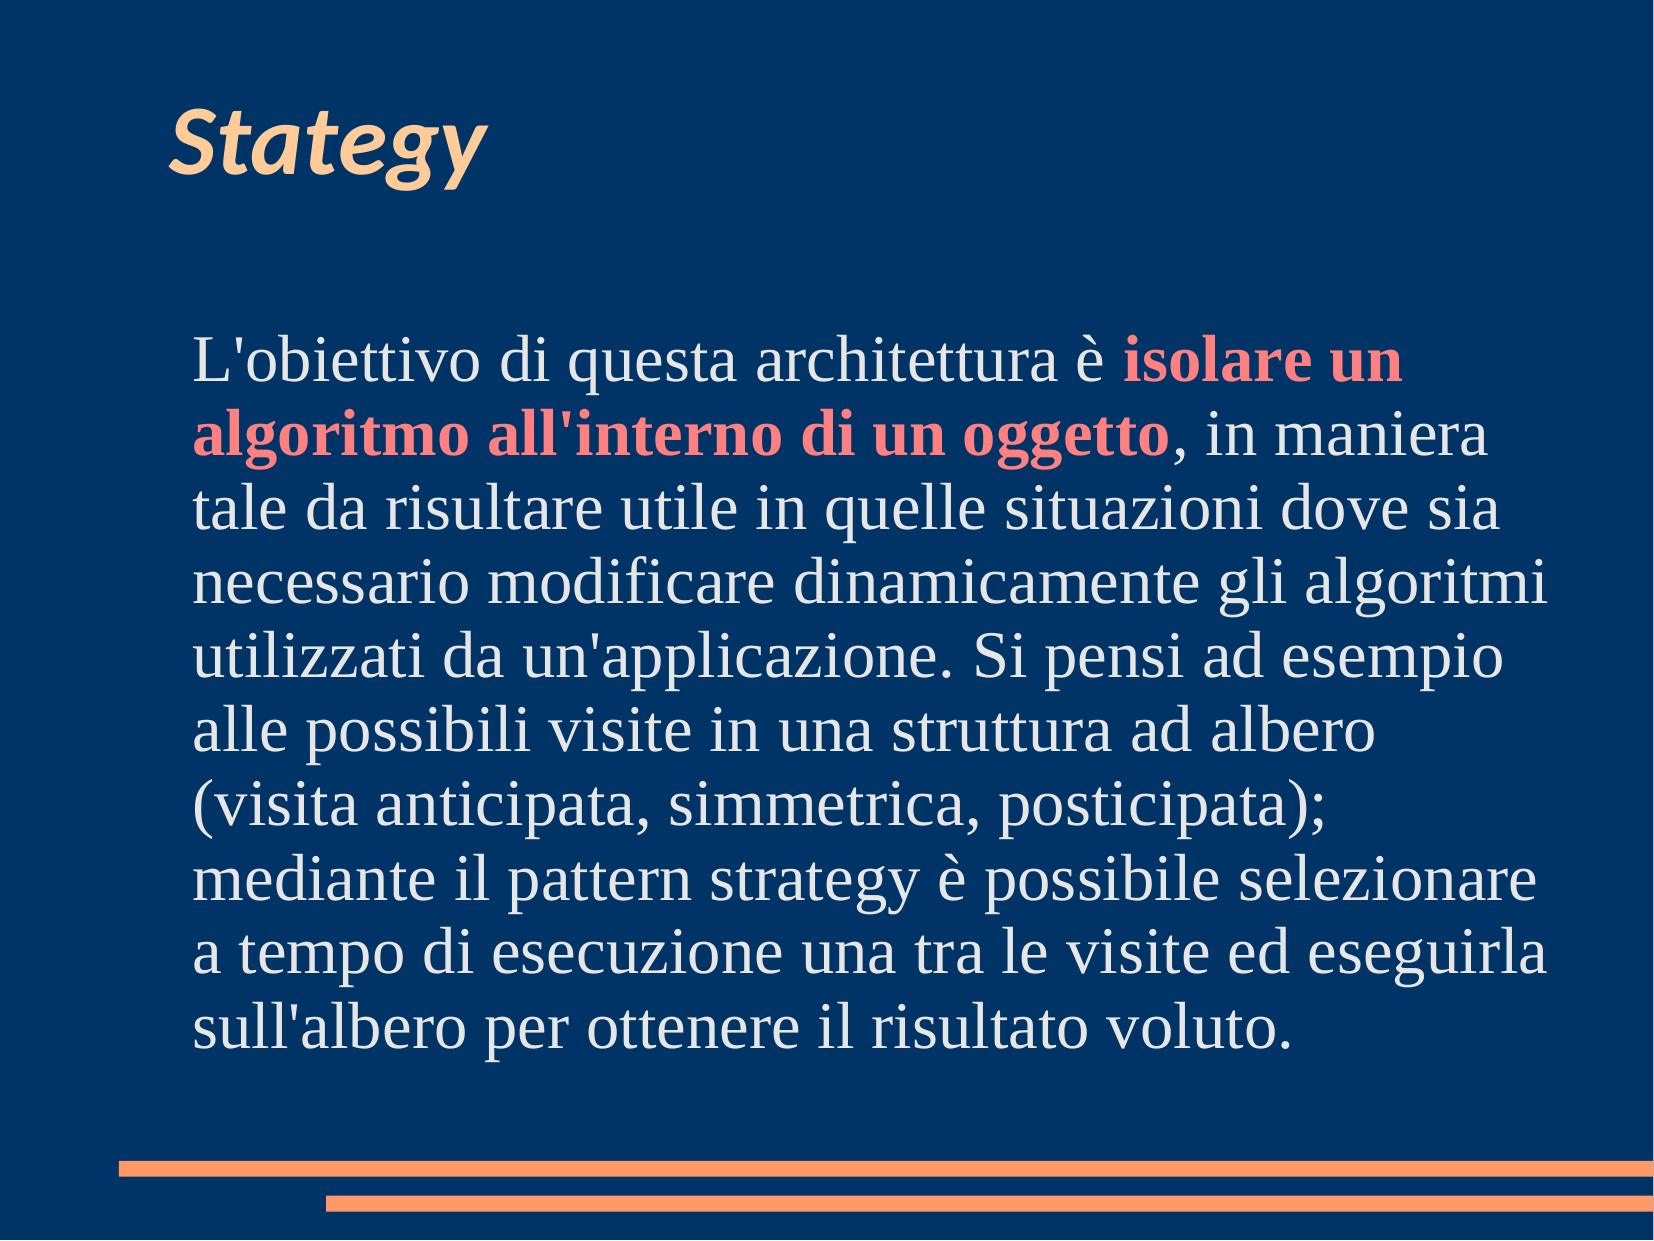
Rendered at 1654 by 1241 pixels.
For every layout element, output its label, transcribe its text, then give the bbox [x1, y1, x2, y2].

title Stategy [121, 46, 1534, 254]
list L'obiettivo di questa architettura è isolare un algoritmo all'interno di un oggetto, in maniera tale da risultare utile in quelle situazioni dove sia necessario modificare dinamicamente gli algoritmi utilizzati da un'applicazione. Si pensi ad esempio alle possibili visite in una struttura ad albero (visita anticipata, simmetrica, posticipata); mediante il pattern strategy è possibile selezionare a tempo di esecuzione una tra le visite ed eseguirla sull'albero per ottenere il risultato voluto. [121, 322, 1561, 1132]
